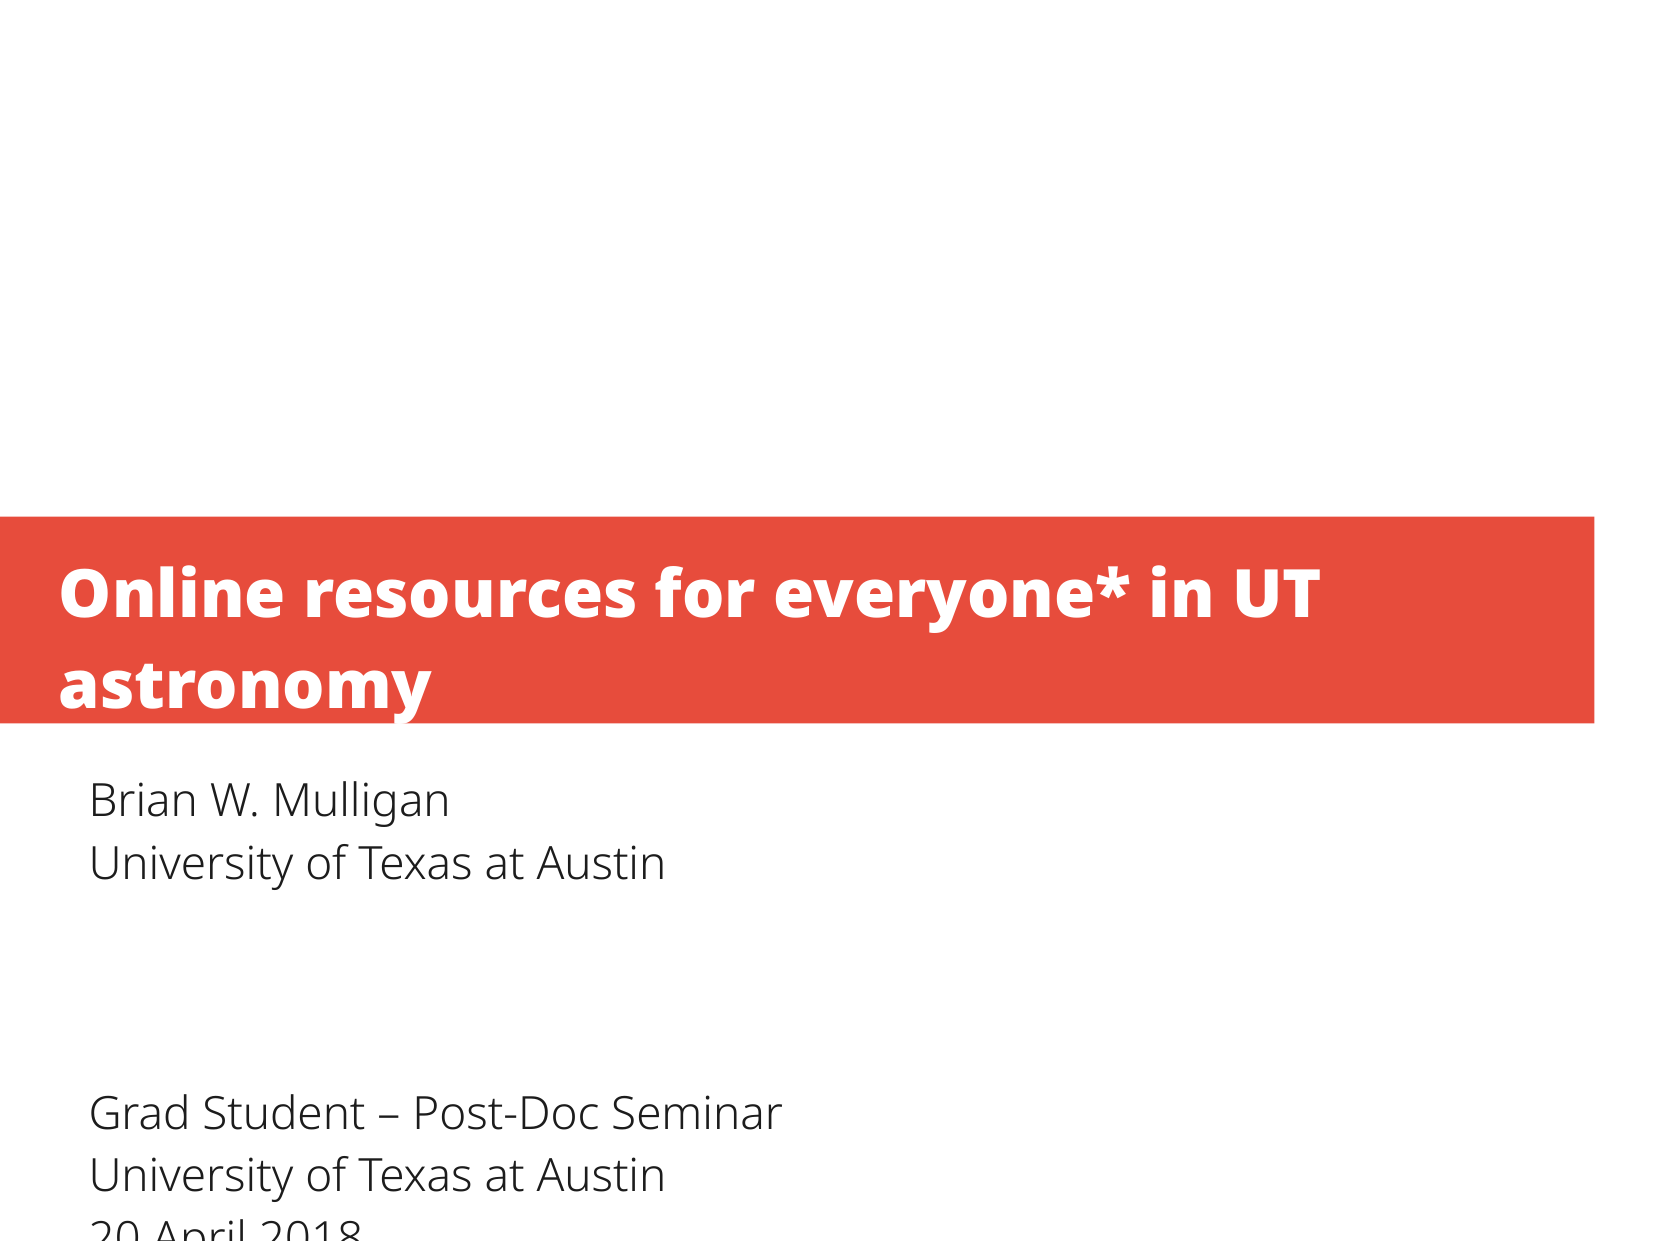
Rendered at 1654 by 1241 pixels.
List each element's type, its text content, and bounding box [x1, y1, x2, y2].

subtitle Brian W. Mulligan University of Texas at Austin Grad Student – Post-Doc Seminar University of Texas at Austin 20 April 2018 [88, 767, 1595, 1182]
title Online resources for everyone* in UT astronomy [59, 546, 1595, 694]
